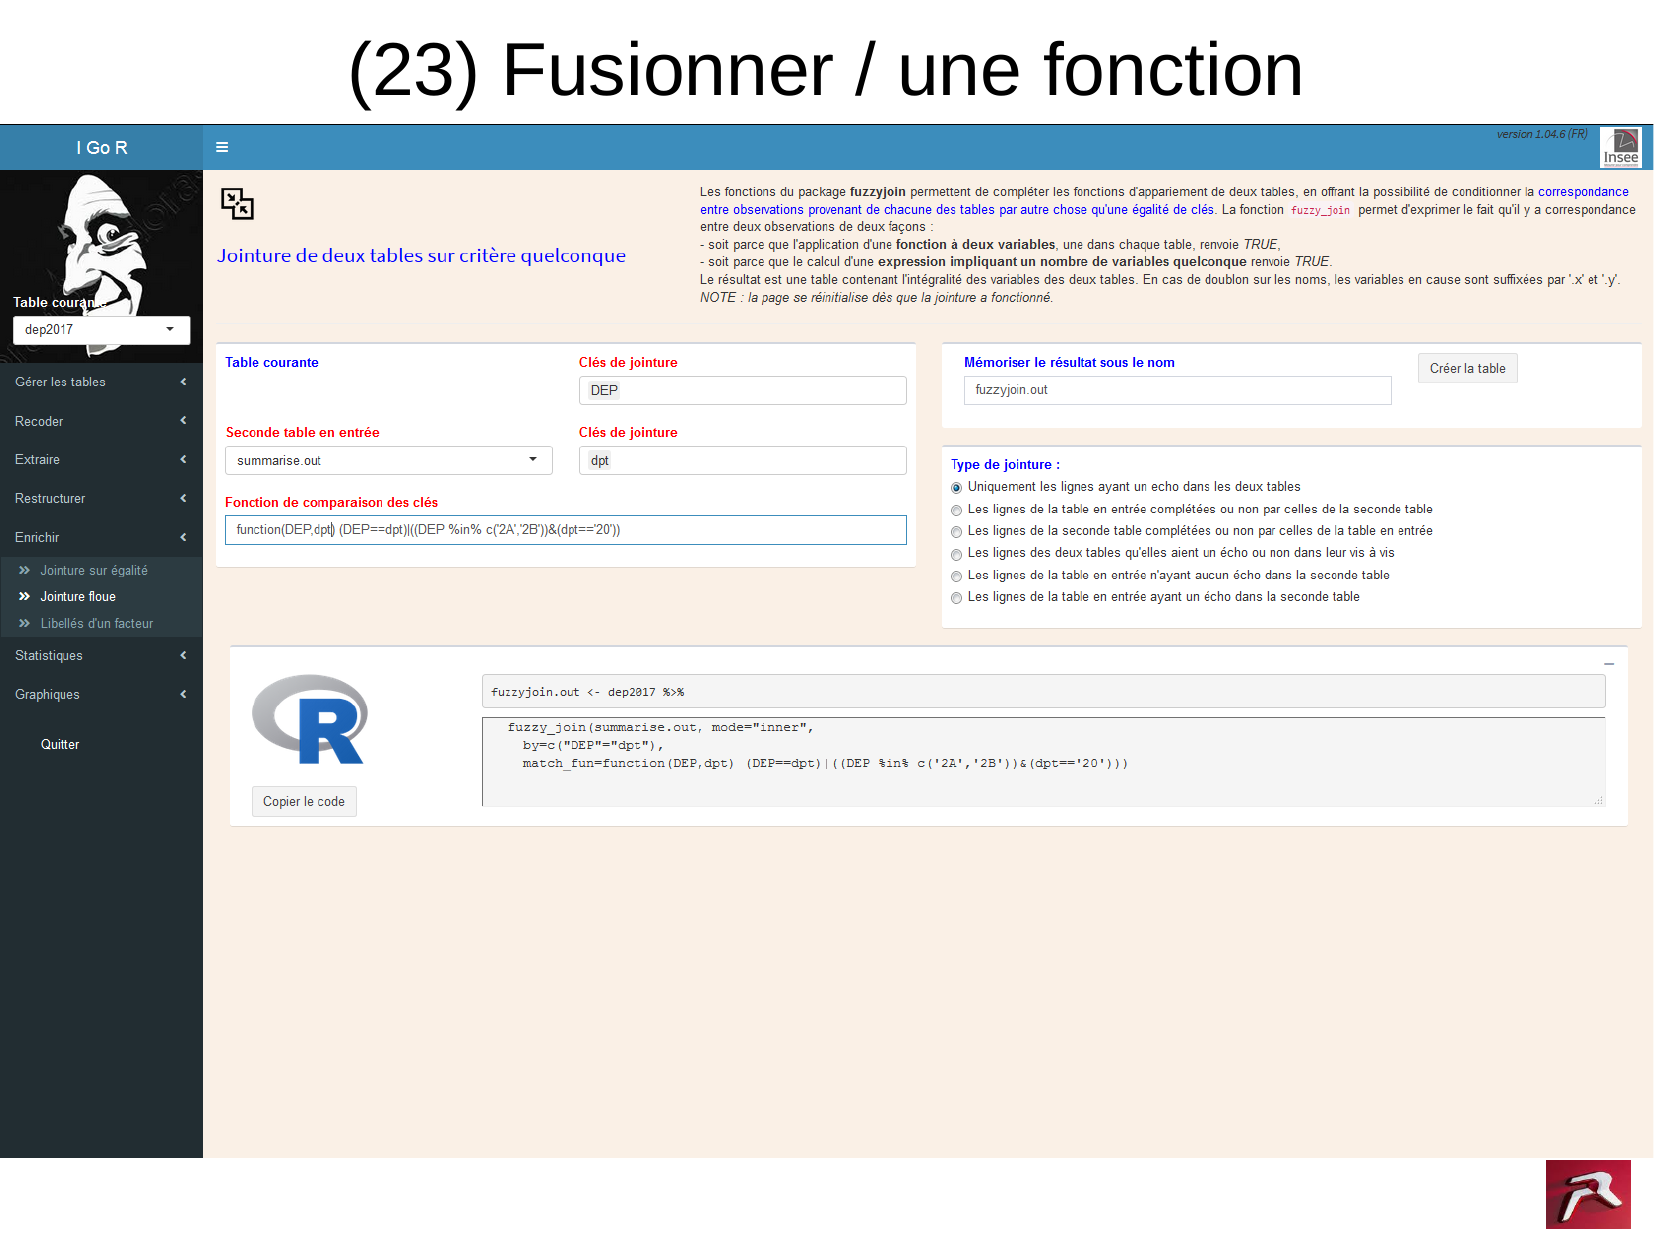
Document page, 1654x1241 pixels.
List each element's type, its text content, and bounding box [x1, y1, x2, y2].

picture [1546, 1160, 1631, 1229]
title (23) Fusionner / une fonction [82, 27, 1571, 112]
picture [0, 124, 1654, 1158]
